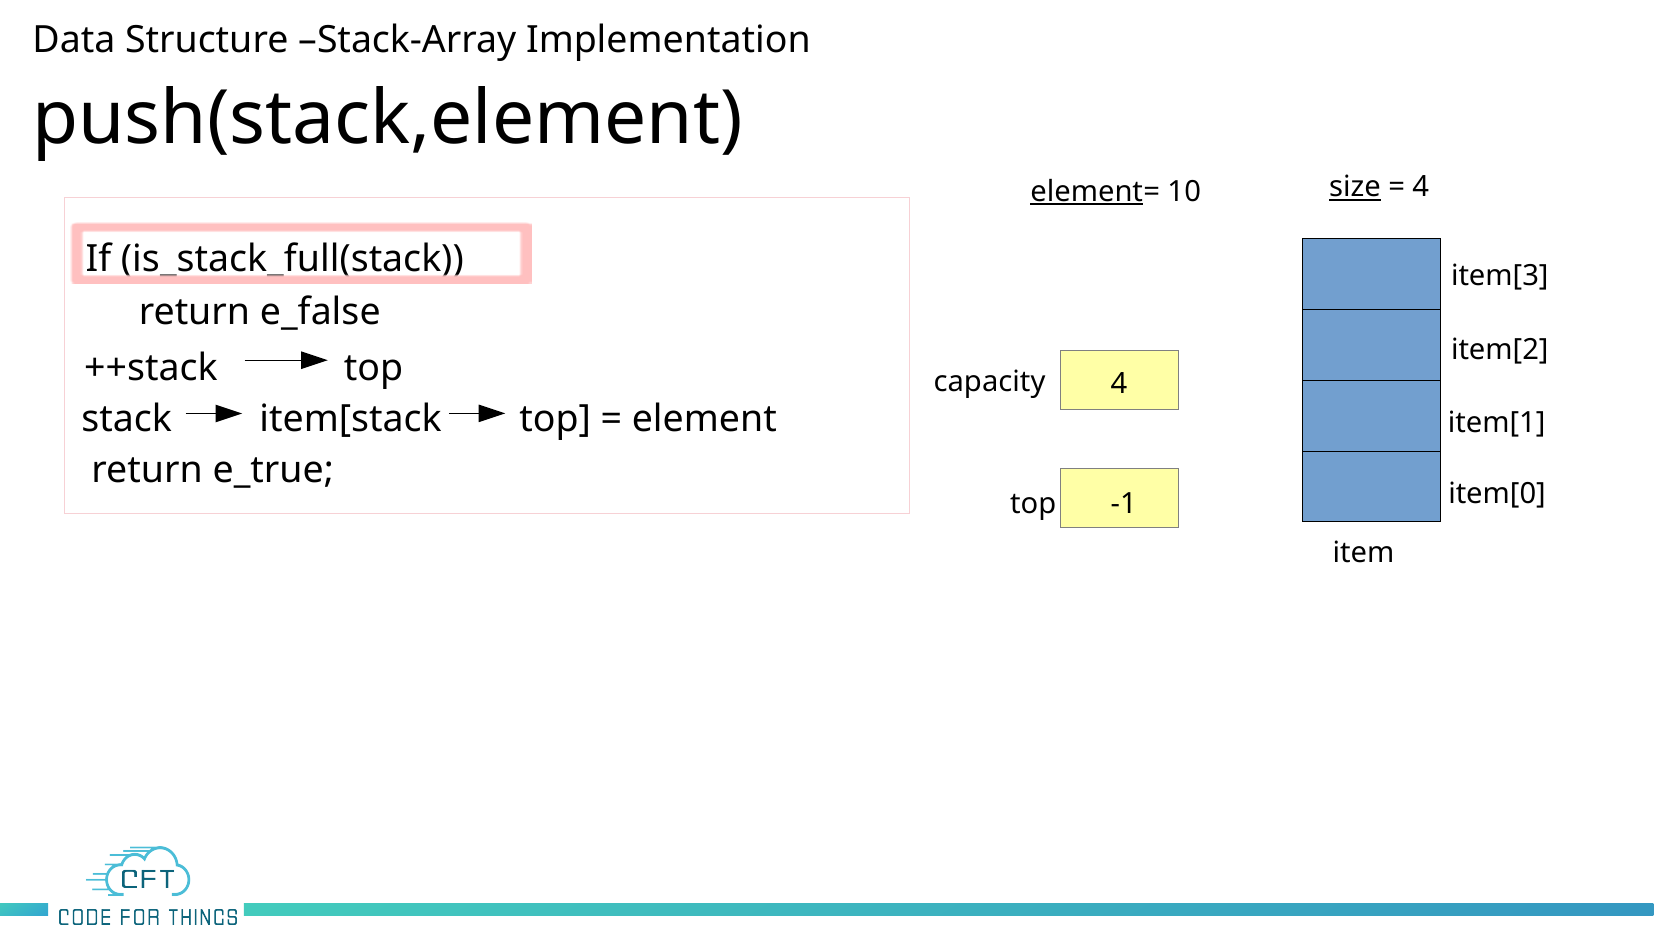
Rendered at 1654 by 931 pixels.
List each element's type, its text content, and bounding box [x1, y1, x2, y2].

picture [59, 846, 237, 925]
text_box item [1317, 523, 1419, 573]
text_box 4 [1095, 354, 1155, 404]
text_box item[2] [1441, 330, 1575, 405]
text_box [1060, 350, 1179, 410]
text_box return e_true; [76, 443, 449, 502]
title Data Structure –Stack-Array Implementation push(stack,element) [32, 12, 1536, 166]
text_box [1302, 238, 1441, 522]
text_box [64, 197, 910, 514]
text_box [1060, 468, 1179, 474]
text_box item[0] [1433, 478, 1572, 549]
text_box [1102, 524, 1179, 528]
text_box -1 [1095, 474, 1179, 524]
text_box return e_false [124, 284, 412, 332]
text_box item[3] [1441, 246, 1575, 330]
text_box capacity [918, 352, 1085, 410]
text_box top [995, 474, 1102, 532]
text_box element= 10 [1015, 166, 1270, 212]
text_box item[1] [1441, 405, 1572, 478]
text_box ++stack top [69, 332, 508, 392]
text_box stack item[stack top] = element [47, 383, 839, 443]
text_box If (is_stack_full(stack)) [412, 284, 532, 290]
picture [70, 222, 532, 284]
text_box size = 4 [1314, 166, 1510, 215]
